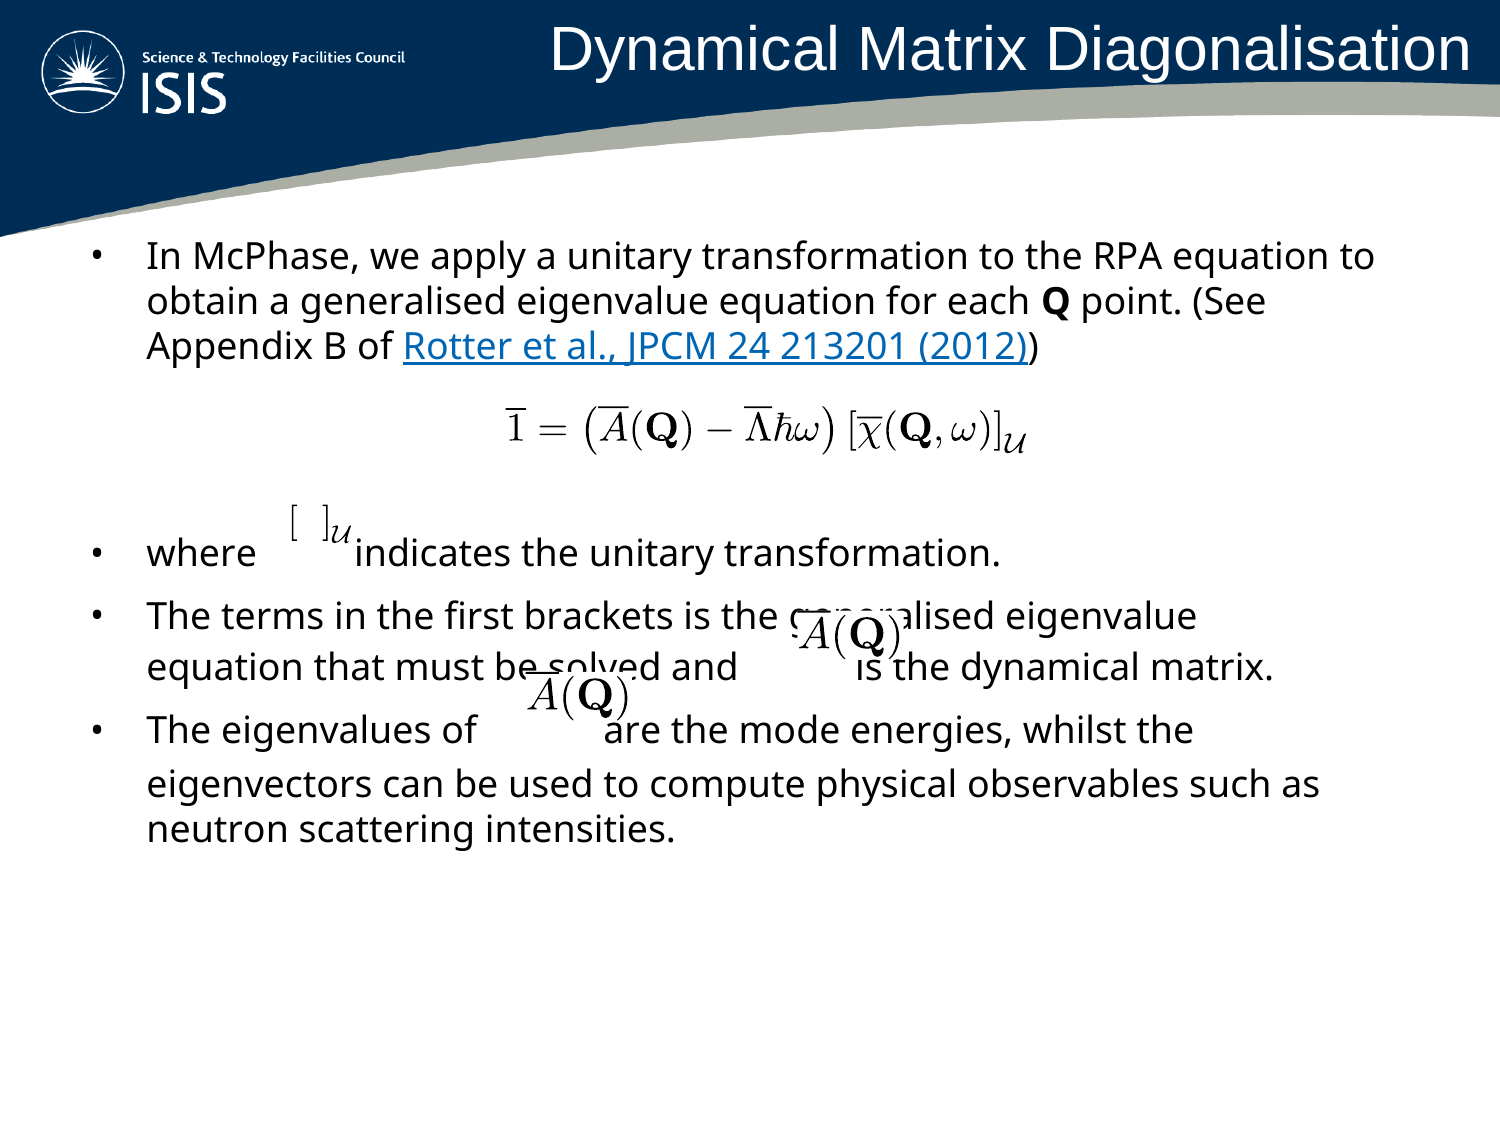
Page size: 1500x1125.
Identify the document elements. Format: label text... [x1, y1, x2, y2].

list In McPhase, we apply a unitary transformation to the RPA equation to obtain a generalised eigenvalue equation for each Q point. (See Appendix B of Rotter et al., JPCM 24 213201 (2012)) where indicates the unitary transformation. The terms in the first brackets is the generalised eigenvalue equation that must be solved and is the dynamical matrix. The eigenvalues of are the mode energies, whilst the eigenvectors can be used to compute physical observables such as neutron scattering intensities. [75, 224, 1424, 1036]
text_box [287, 504, 353, 544]
text_box [505, 406, 1028, 455]
text_box Dynamical Matrix Diagonalisation [460, 6, 1489, 92]
text_box [525, 671, 632, 721]
text_box [797, 610, 904, 660]
picture [0, 0, 1500, 303]
